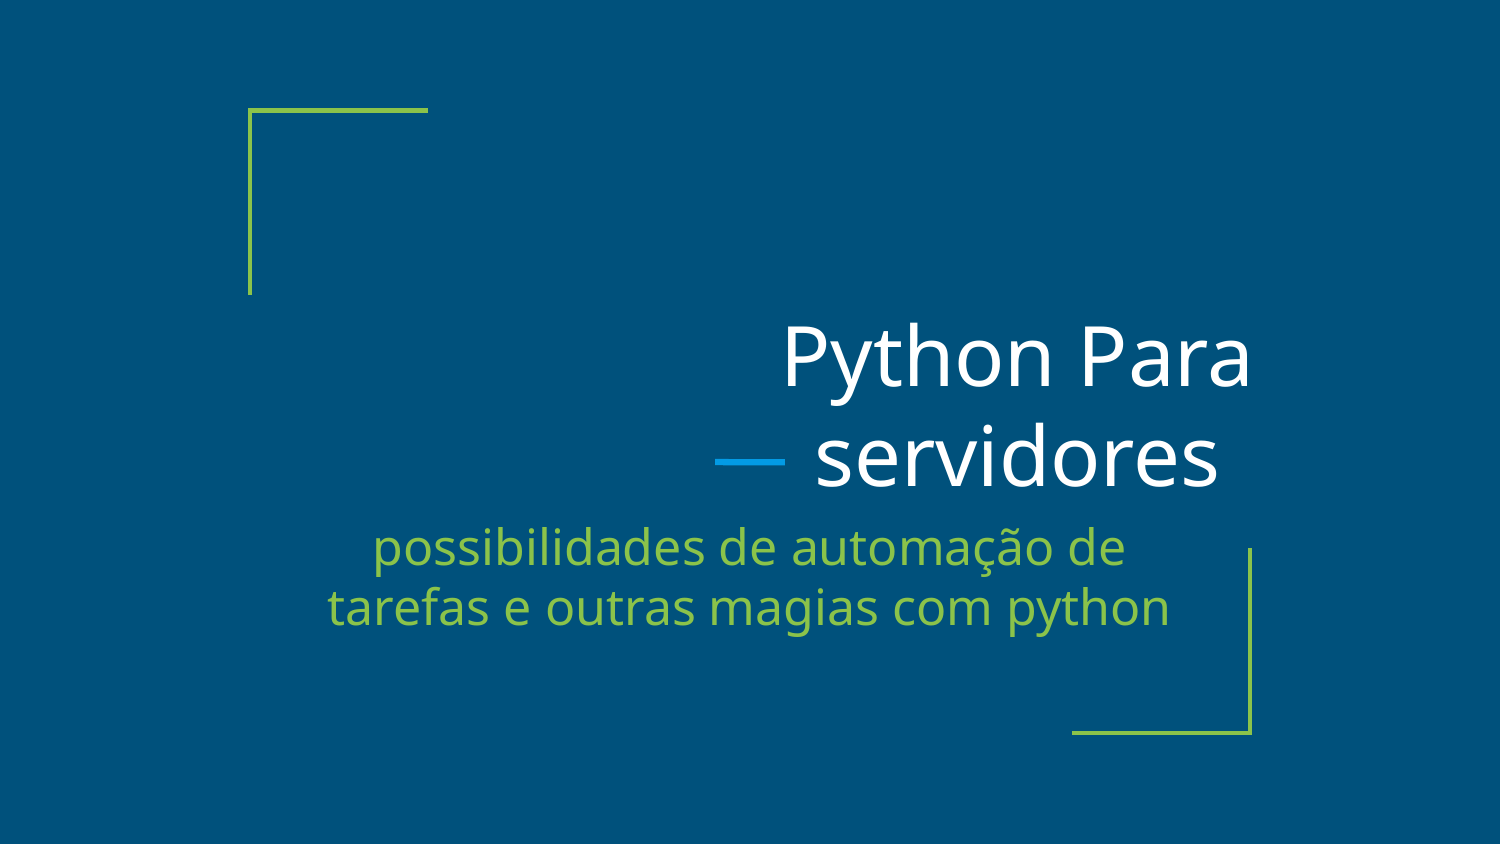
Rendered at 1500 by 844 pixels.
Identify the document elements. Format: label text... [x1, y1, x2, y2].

subtitle possibilidades de automação de tarefas e outras magias com python [275, 500, 1225, 650]
title Python Para servidores [580, 258, 1455, 518]
